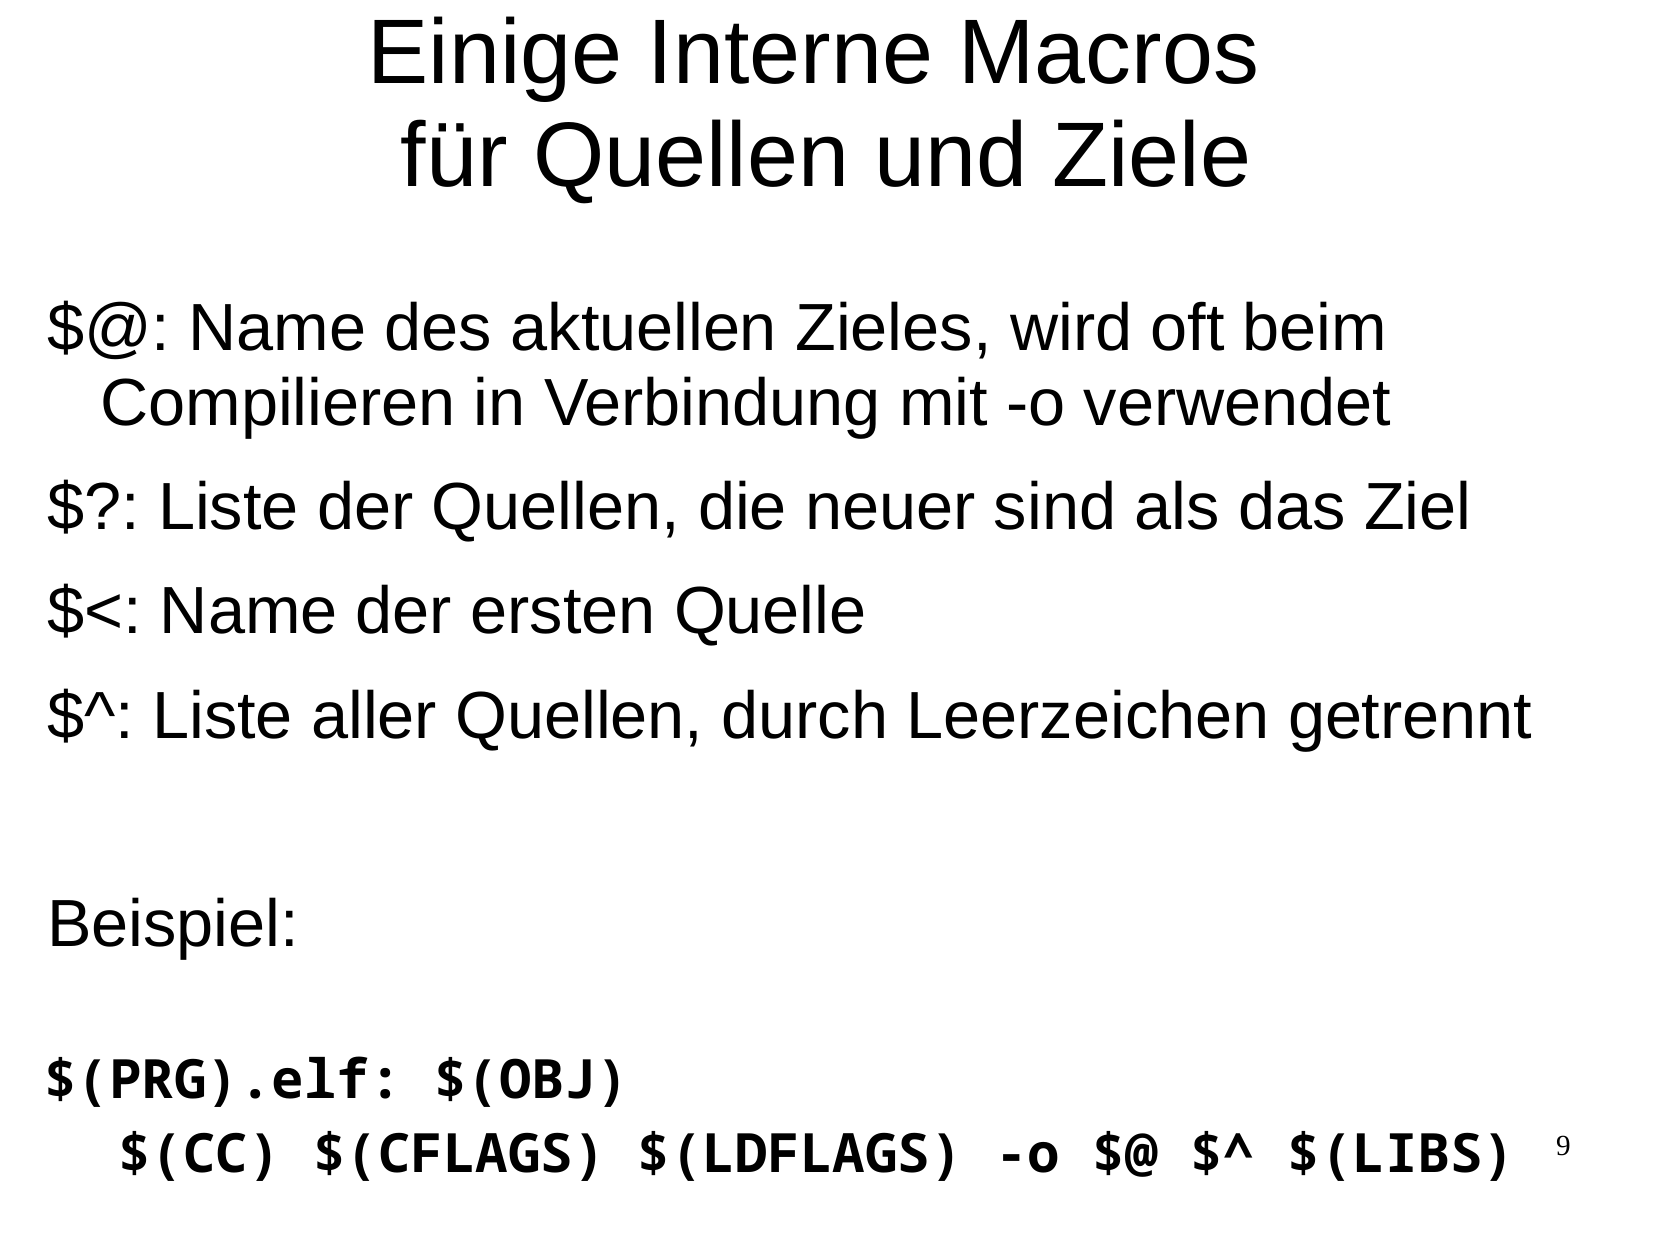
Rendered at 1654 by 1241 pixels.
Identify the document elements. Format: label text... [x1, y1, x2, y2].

title Einige Interne Macros für Quellen und Ziele [29, 0, 1625, 208]
list $@: Name des aktuellen Zieles, wird oft beim Compilieren in Verbindung mit -o verwendet $?: Liste der Quellen, die neuer sind als das Ziel $<: Name der ersten Quelle $^: Liste aller Quellen, durch Leerzeichen getrennt Beispiel: [29, 290, 1625, 1033]
text_box $(PRG).elf: $(OBJ) $(CC) $(CFLAGS) $(LDFLAGS) -o $@ $^ $(LIBS) [29, 1033, 1625, 1228]
